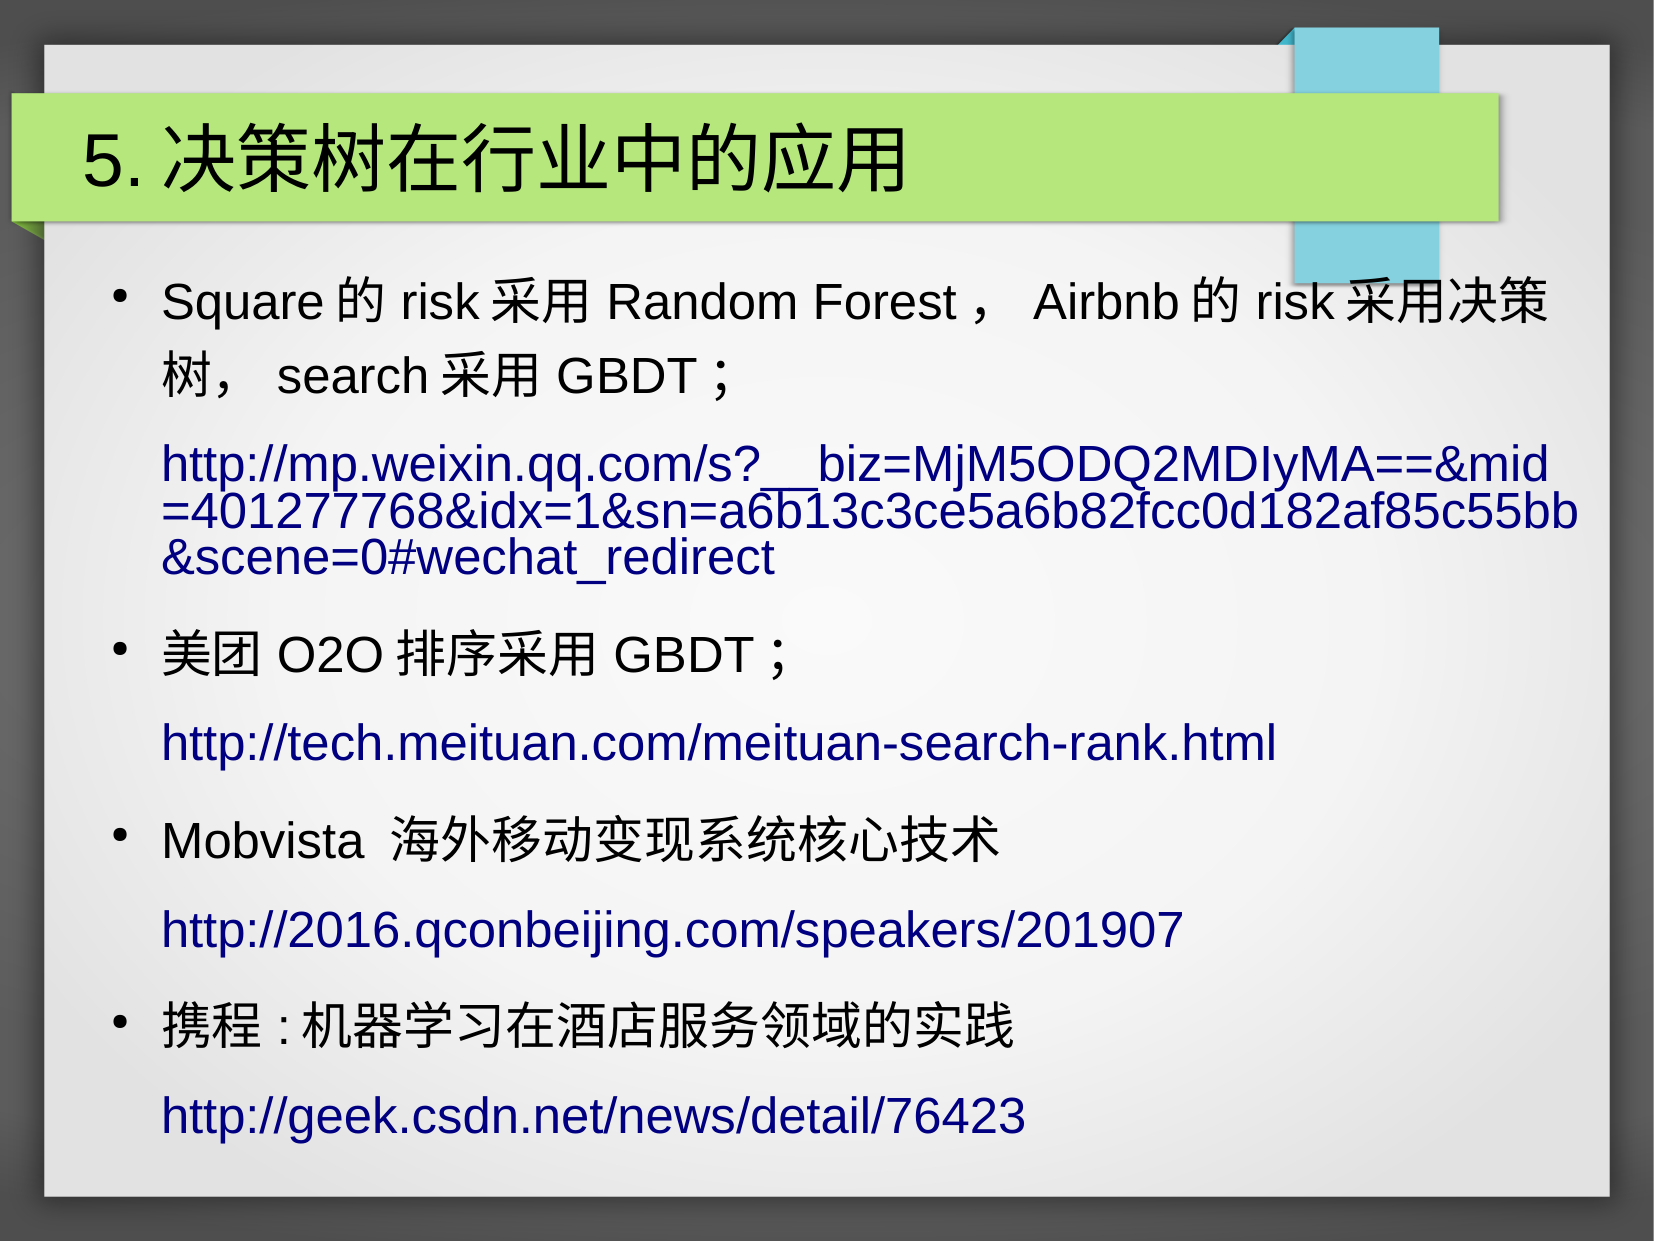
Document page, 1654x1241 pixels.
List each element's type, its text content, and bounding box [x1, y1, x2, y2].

title 5.决策树在行业中的应用 [82, 94, 1264, 213]
picture [0, 0, 1654, 1241]
list Square的risk采用Random Forest，Airbnb的risk采用决策树，search采用GBDT； http://mp.weixin.qq.com/s?__biz=MjM5ODQ2MDIyMA==&mid=401277768&idx=1&sn=a6b13c3ce5a6b82fcc0d182af85c55bb&scene=0#wechat_redirect 美团O2O排序采用GBDT； http://tech.meituan.com/meituan-search-rank.html Mobvista 海外移动变现系统核心技术 http://2016.qconbeijing.com/speakers/201907 携程:机器学习在酒店服务领域的实践 http://geek.csdn.net/news/detail/76423 [94, 259, 1583, 1054]
